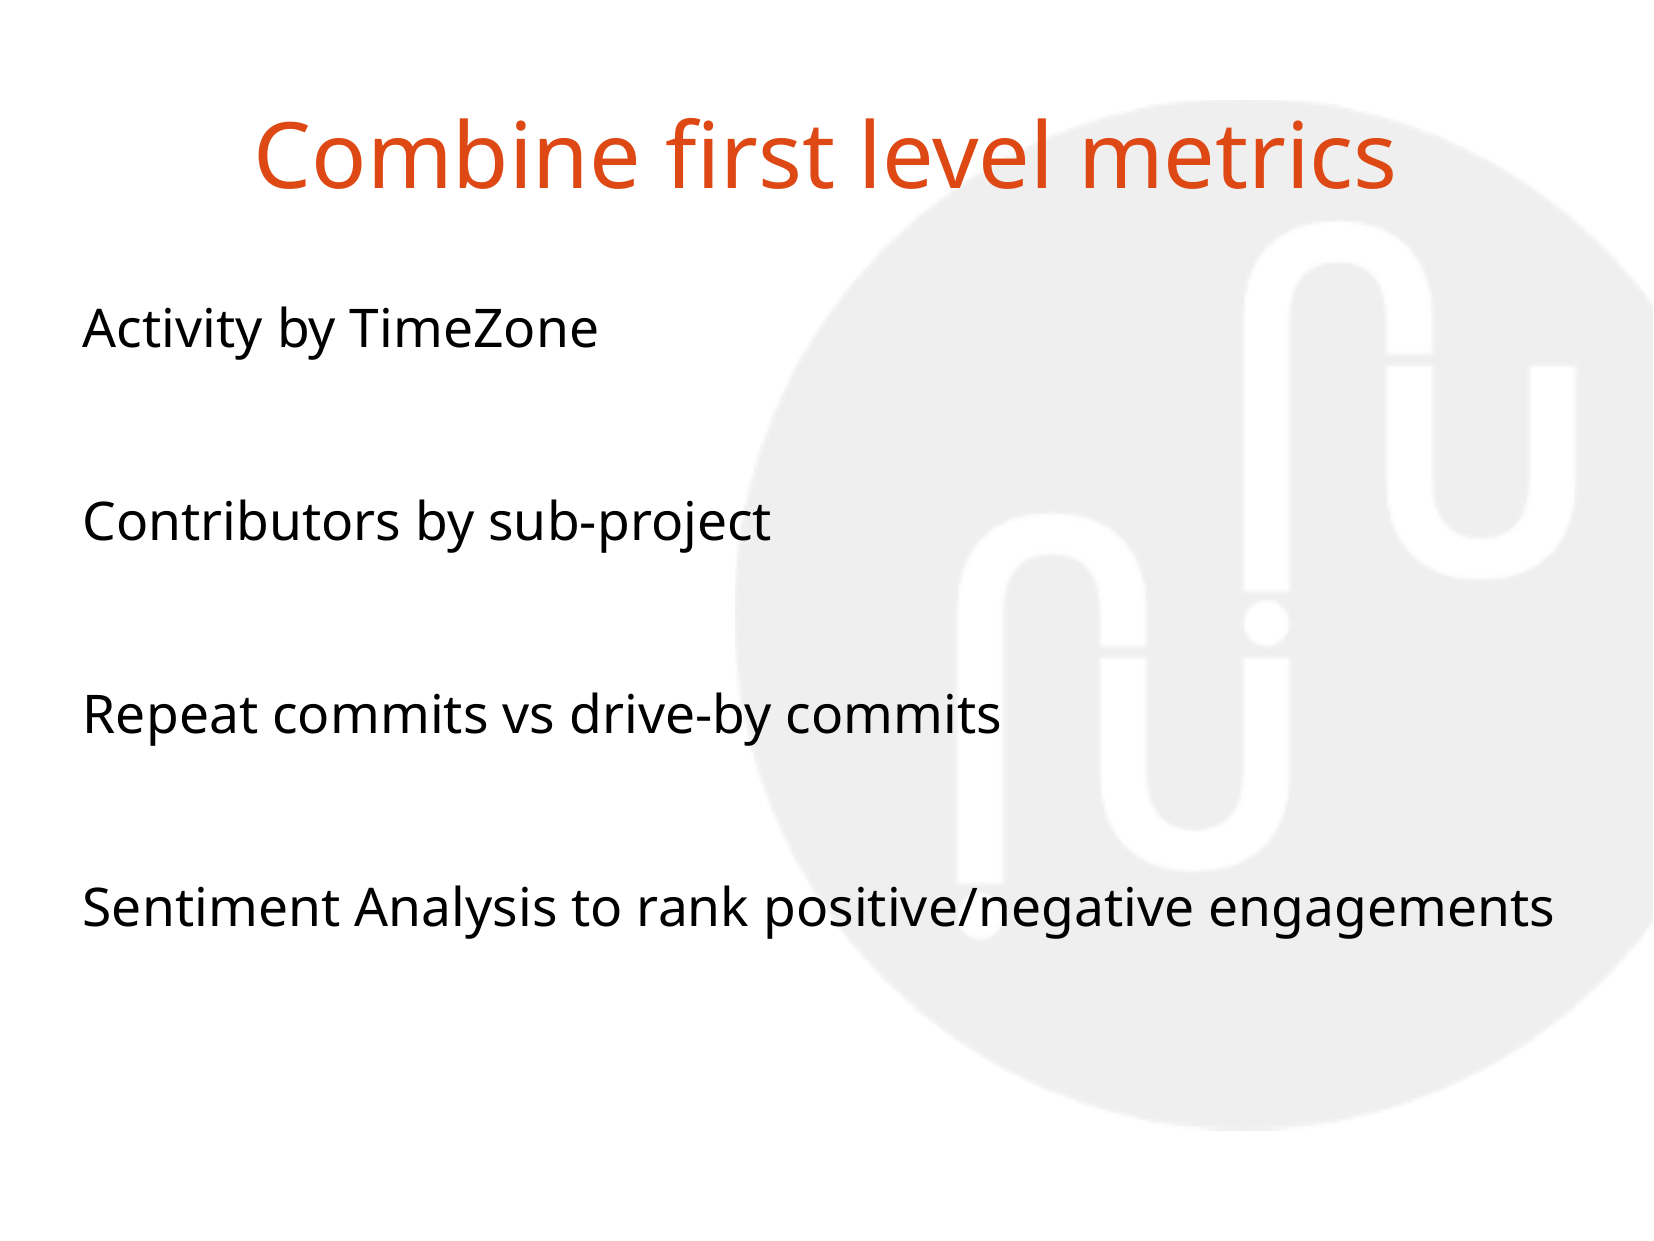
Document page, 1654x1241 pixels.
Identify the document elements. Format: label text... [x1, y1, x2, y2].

title Combine first level metrics [82, 49, 1571, 257]
list Activity by TimeZone Contributors by sub-project Repeat commits vs drive-by commits Sentiment Analysis to rank positive/negative engagements [82, 290, 1571, 1010]
picture [735, 100, 1654, 1131]
